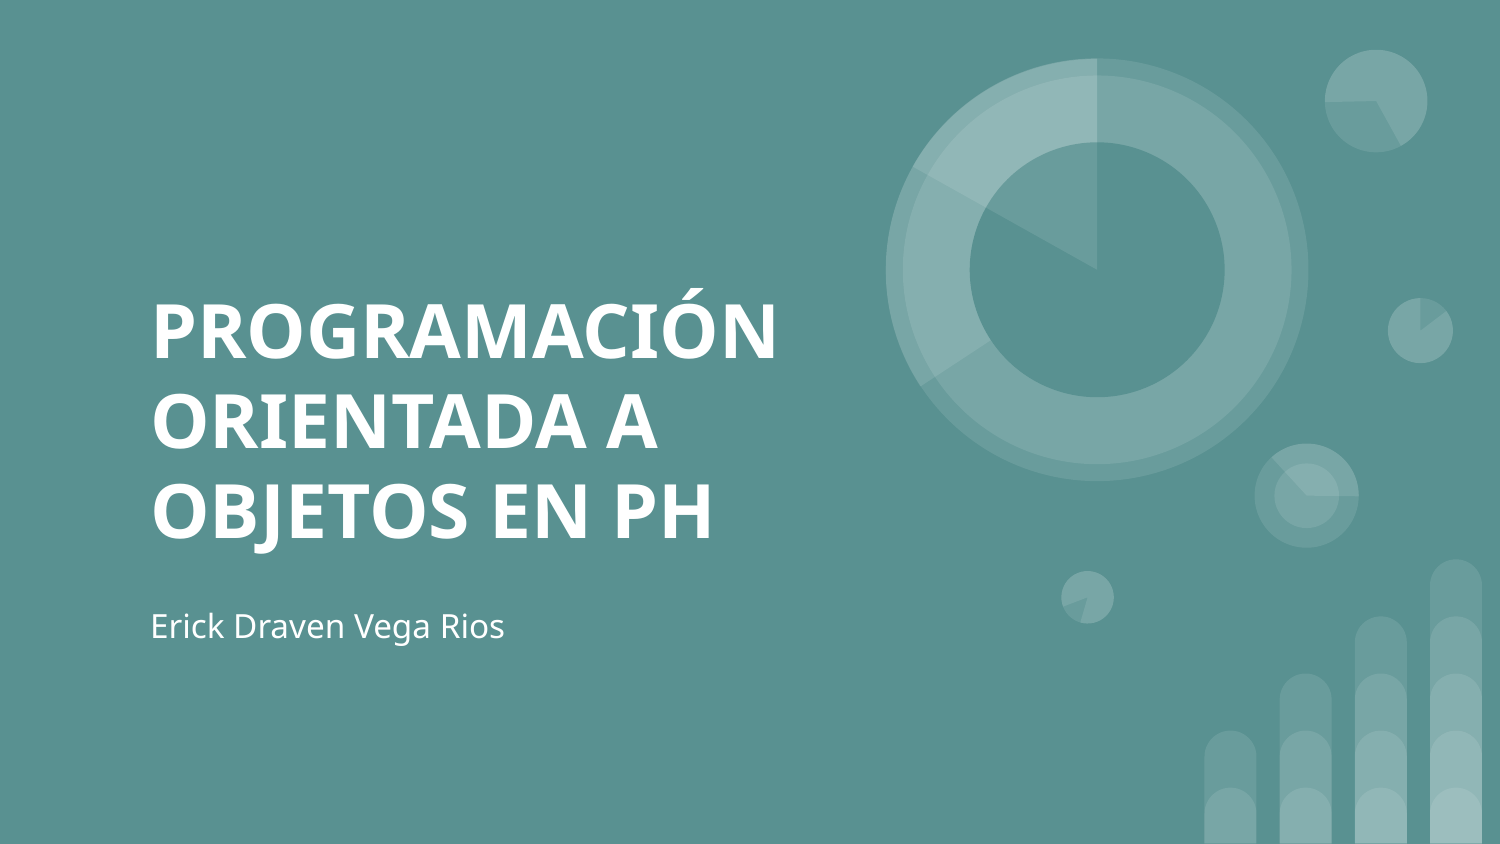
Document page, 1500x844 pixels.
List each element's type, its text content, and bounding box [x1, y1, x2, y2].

title PROGRAMACIÓN ORIENTADA A OBJETOS EN PH [135, 264, 834, 572]
subtitle Erick Draven Vega Rios [135, 589, 834, 704]
